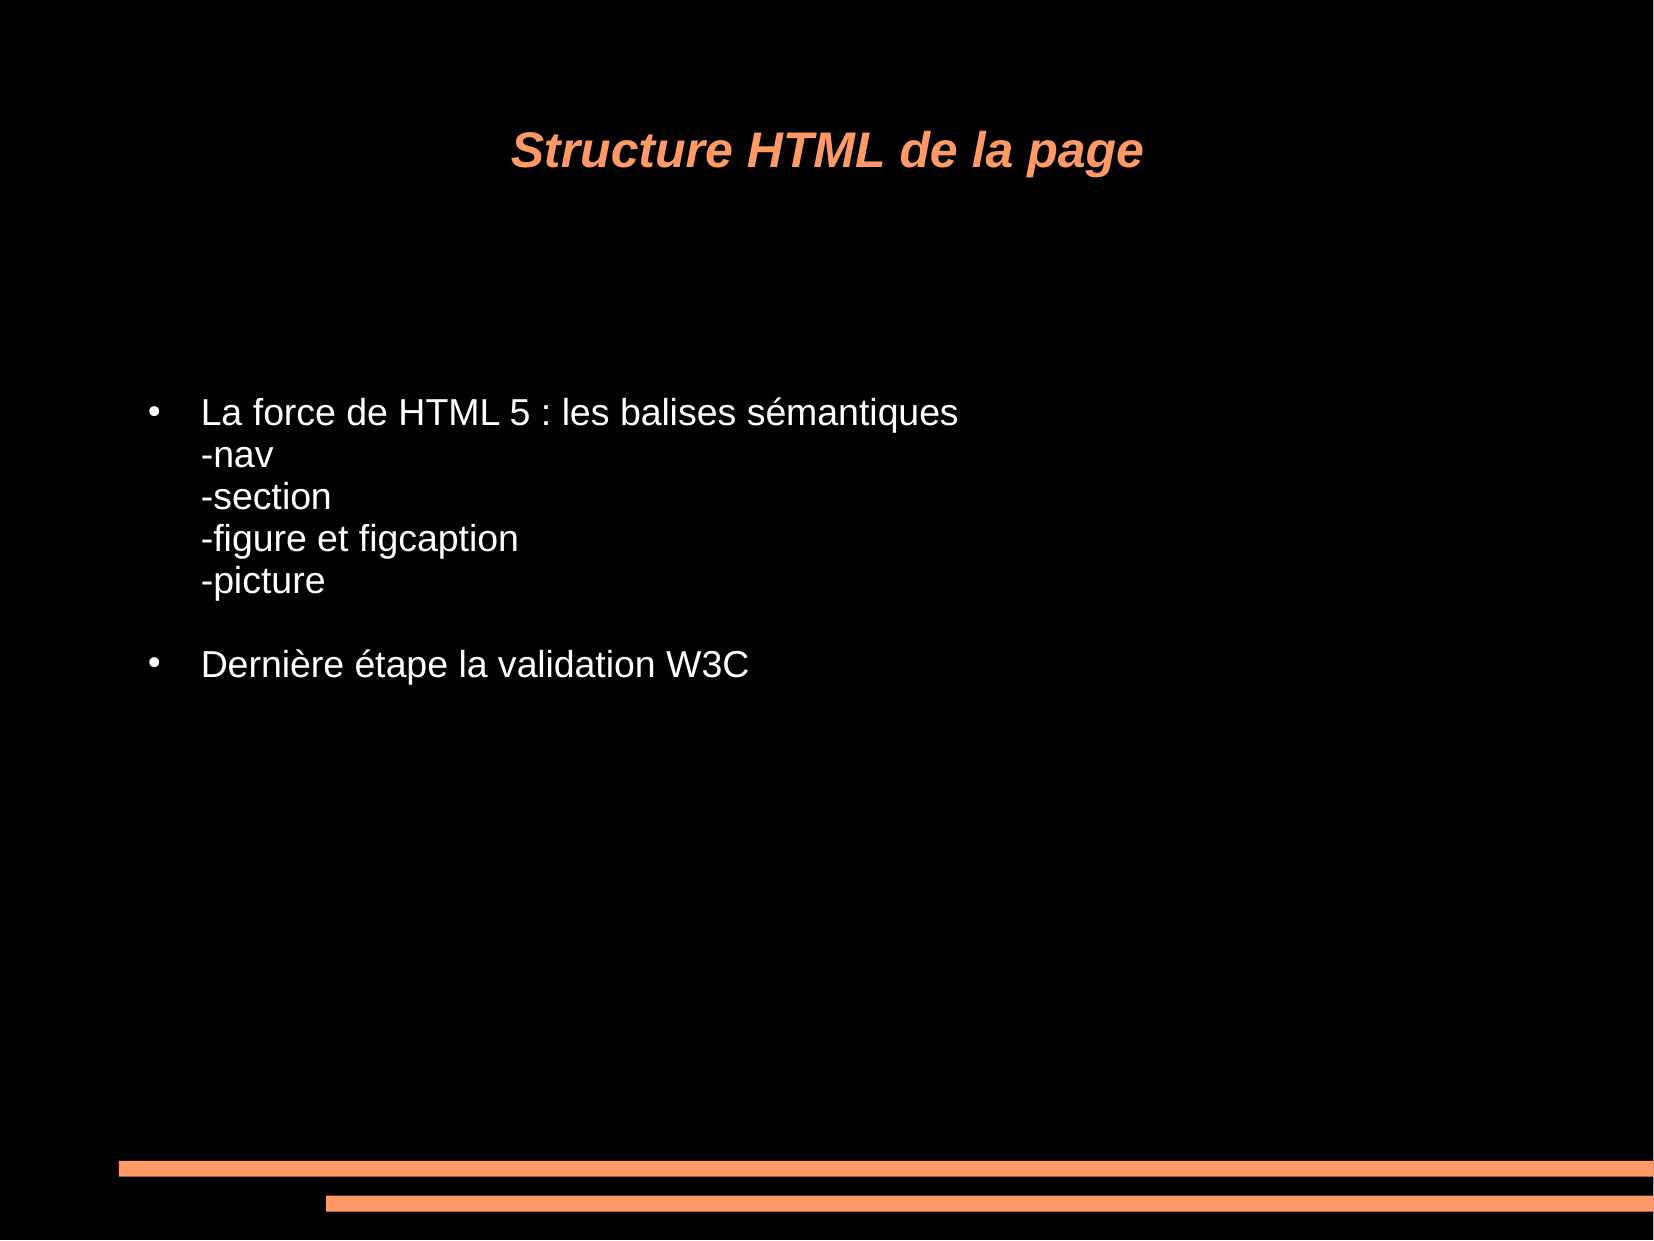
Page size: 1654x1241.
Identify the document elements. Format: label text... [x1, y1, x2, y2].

text_box La force de HTML 5 : les balises sémantiques -nav -section -figure et figcaption -picture Dernière étape la validation W3C [115, 383, 1565, 1100]
title Structure HTML de la page [121, 46, 1534, 254]
